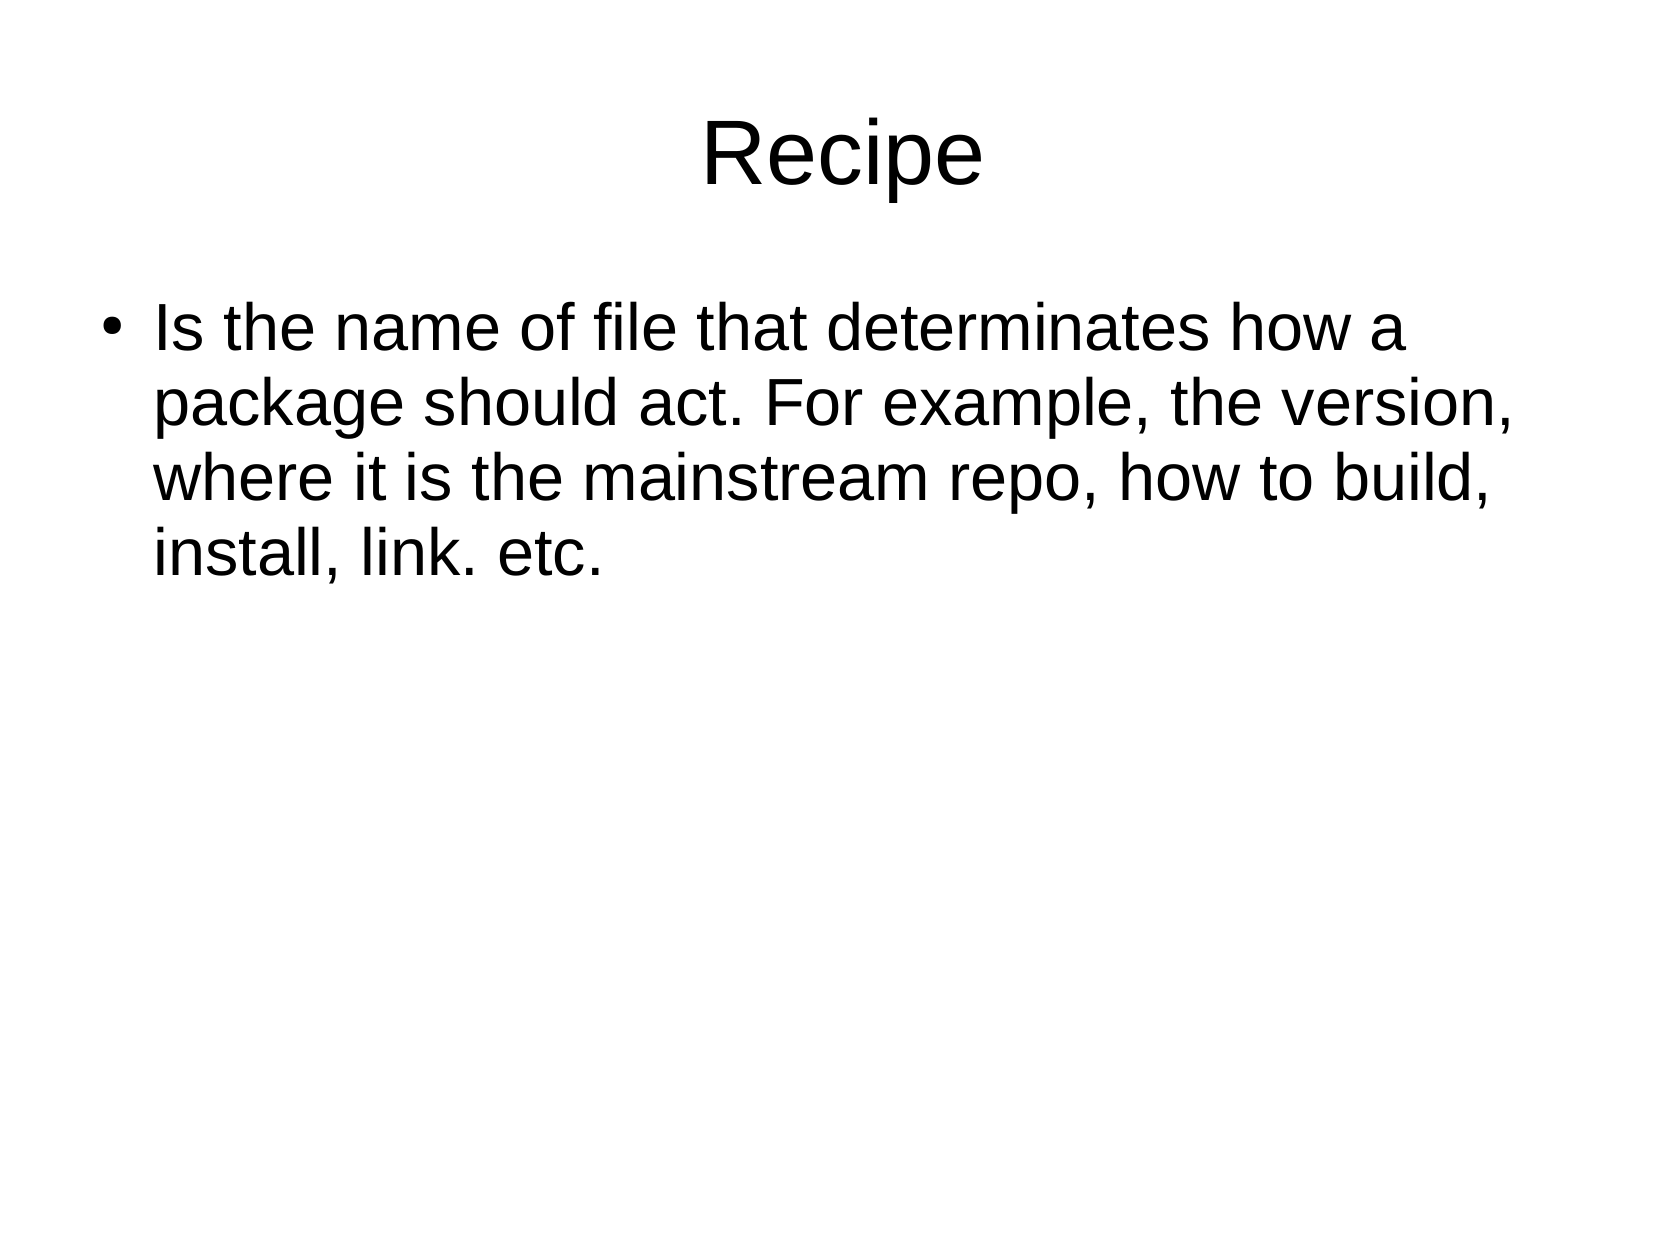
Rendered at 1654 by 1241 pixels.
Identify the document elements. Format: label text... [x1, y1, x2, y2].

title Recipe [82, 49, 1571, 257]
list Is the name of file that determinates how a package should act. For example, the version, where it is the mainstream repo, how to build, install, link. etc. [82, 290, 1538, 1010]
